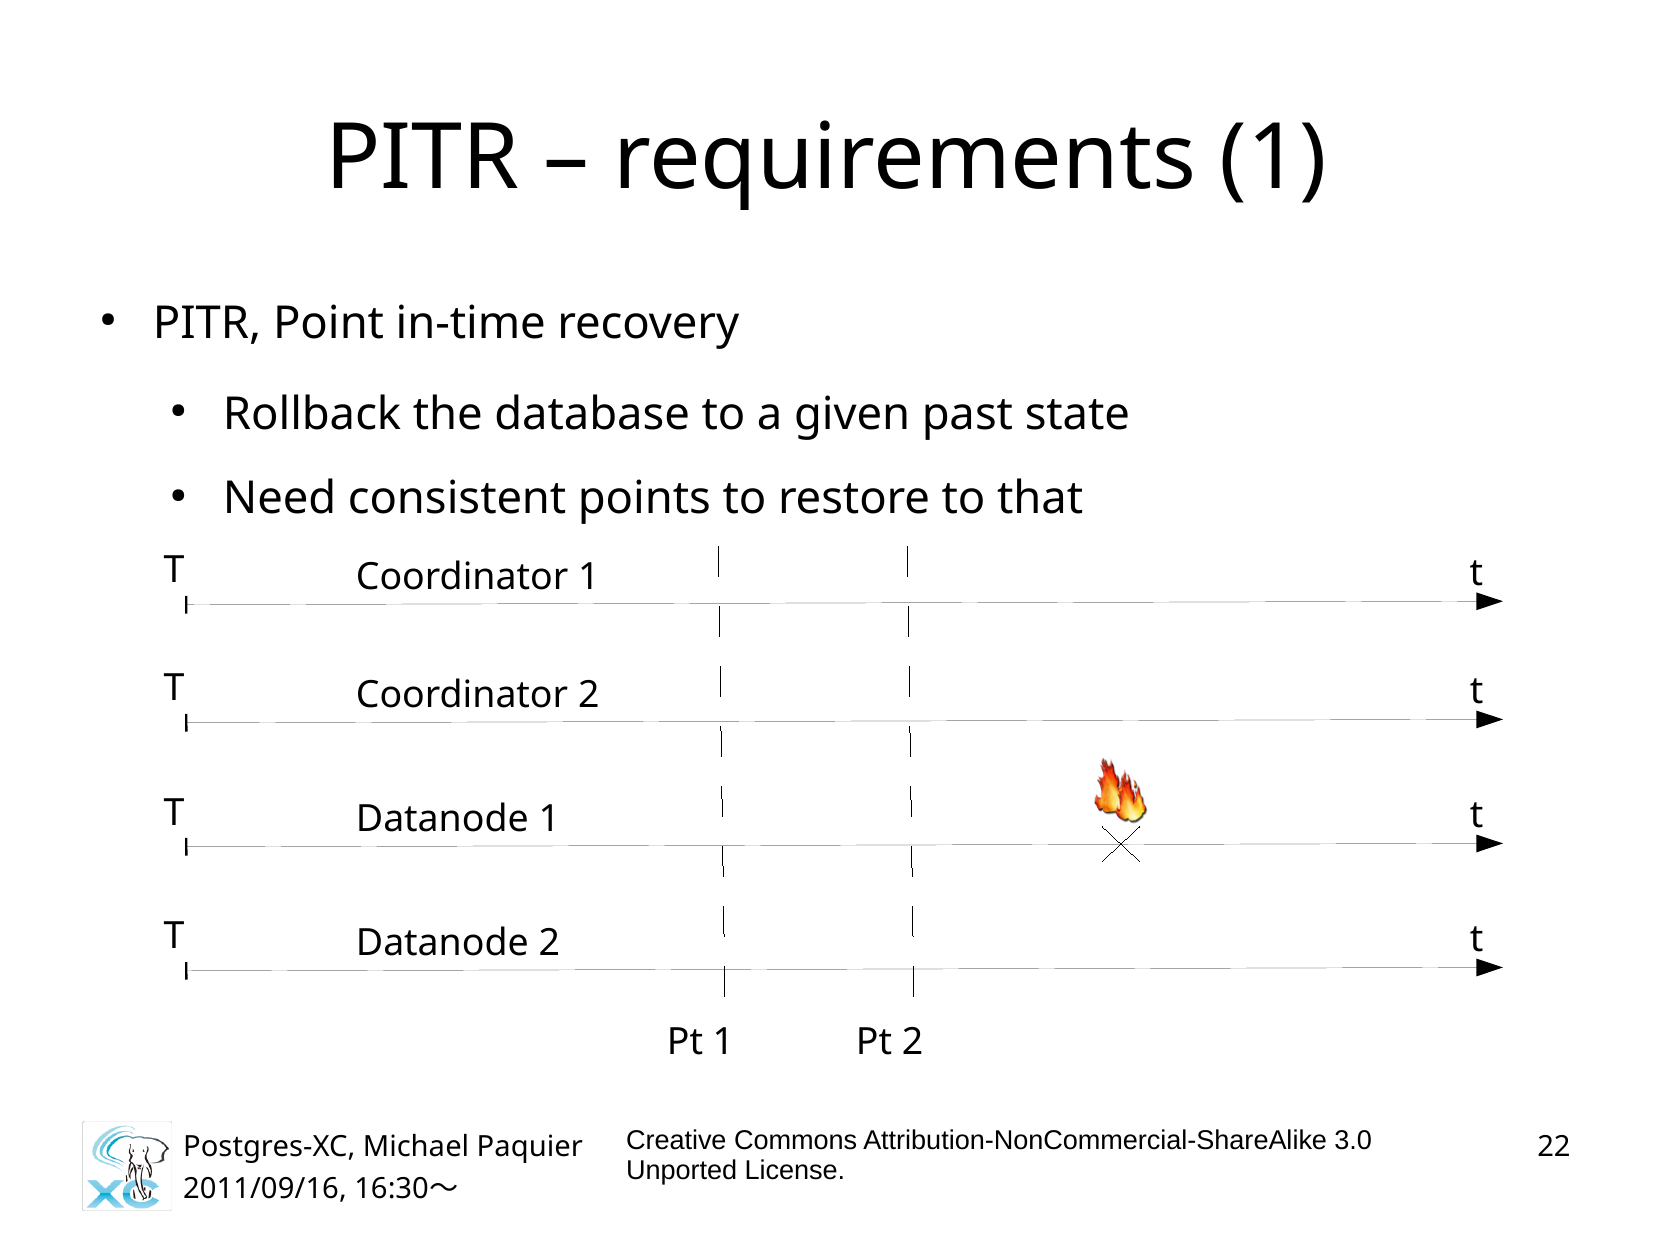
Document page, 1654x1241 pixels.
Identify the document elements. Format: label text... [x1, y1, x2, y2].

text_box t [1454, 538, 1500, 599]
text_box Datanode 1 [341, 784, 589, 845]
text_box Coordinator 2 [341, 660, 630, 721]
text_box t [1454, 656, 1500, 717]
title PITR – requirements (1) [82, 56, 1571, 250]
text_box t [1454, 904, 1500, 965]
text_box T [148, 653, 202, 714]
text_box T [148, 777, 202, 838]
text_box Pt 1 [652, 1007, 799, 1077]
text_box t [1454, 780, 1500, 841]
text_box T [148, 535, 202, 596]
text_box T [148, 901, 202, 962]
text_box Coordinator 1 [341, 541, 629, 603]
text_box Pt 2 [841, 1007, 988, 1077]
text_box Datanode 2 [341, 908, 589, 969]
picture [82, 1121, 172, 1211]
picture [1088, 758, 1155, 827]
list PITR, Point in-time recovery Rollback the database to a given past state Need consistent points to restore to that [82, 290, 1571, 529]
